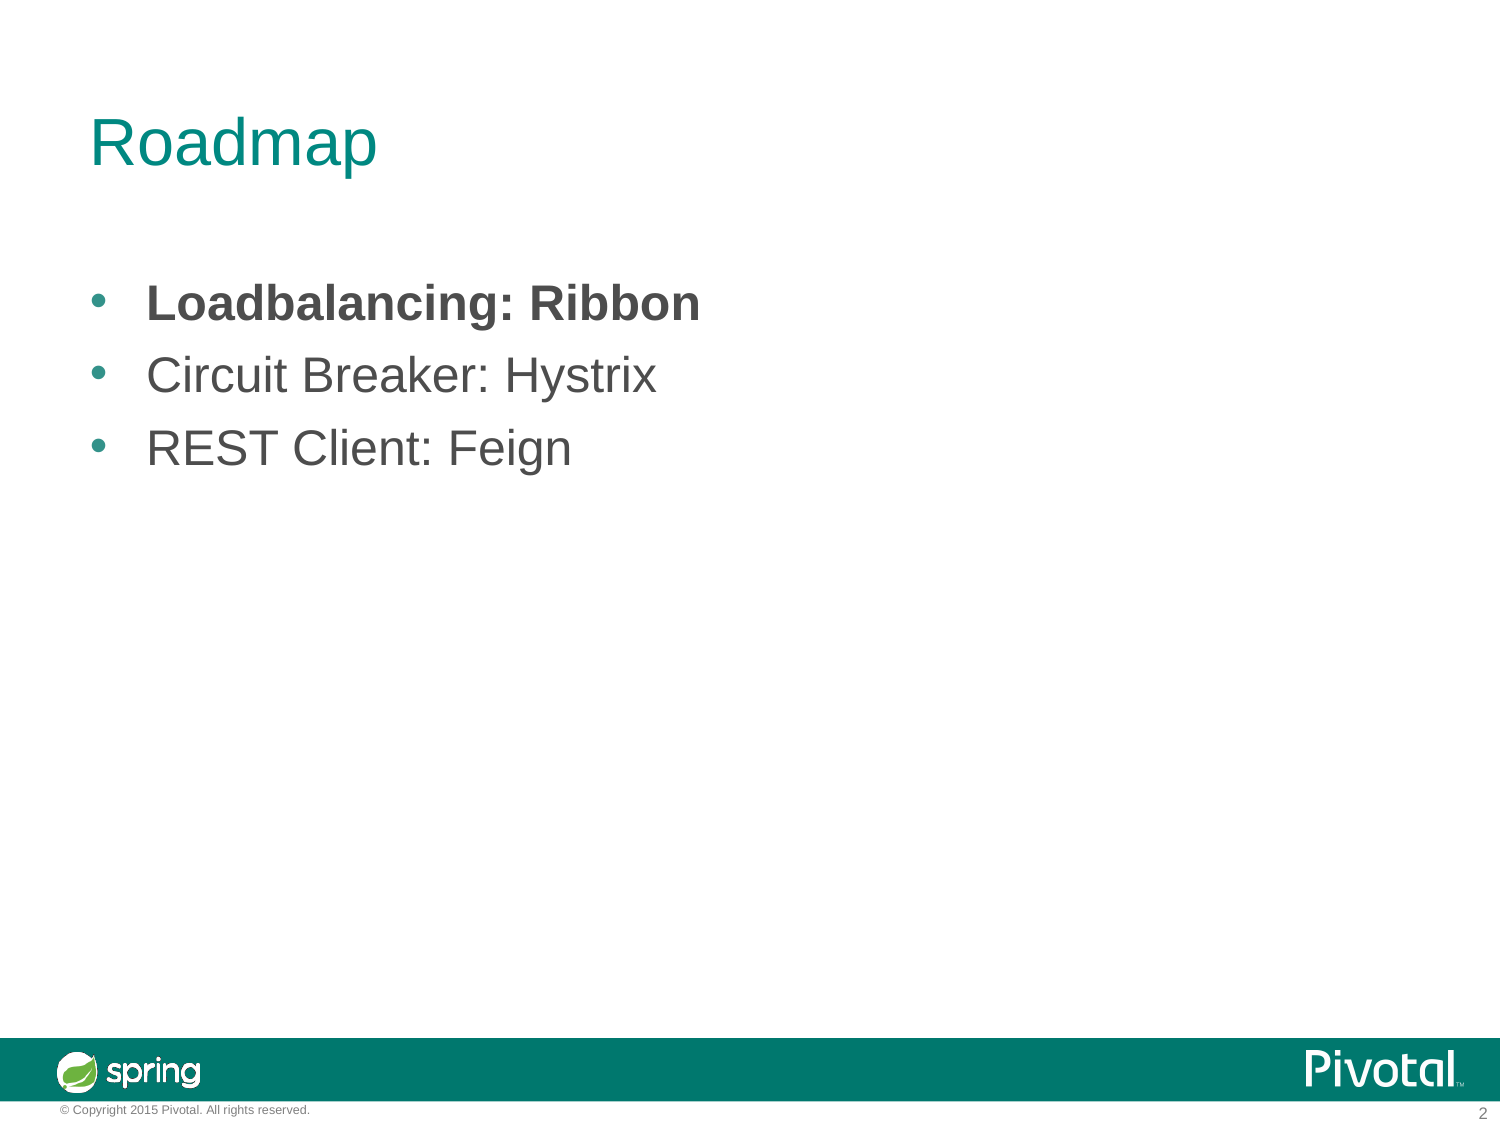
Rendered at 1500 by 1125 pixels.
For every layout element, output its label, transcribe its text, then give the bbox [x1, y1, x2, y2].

picture [1306, 1050, 1464, 1087]
list Loadbalancing: Ribbon Circuit Breaker: Hystrix REST Client: Feign [75, 262, 1426, 1005]
picture [32, 1041, 210, 1103]
title Roadmap [75, 45, 1426, 233]
